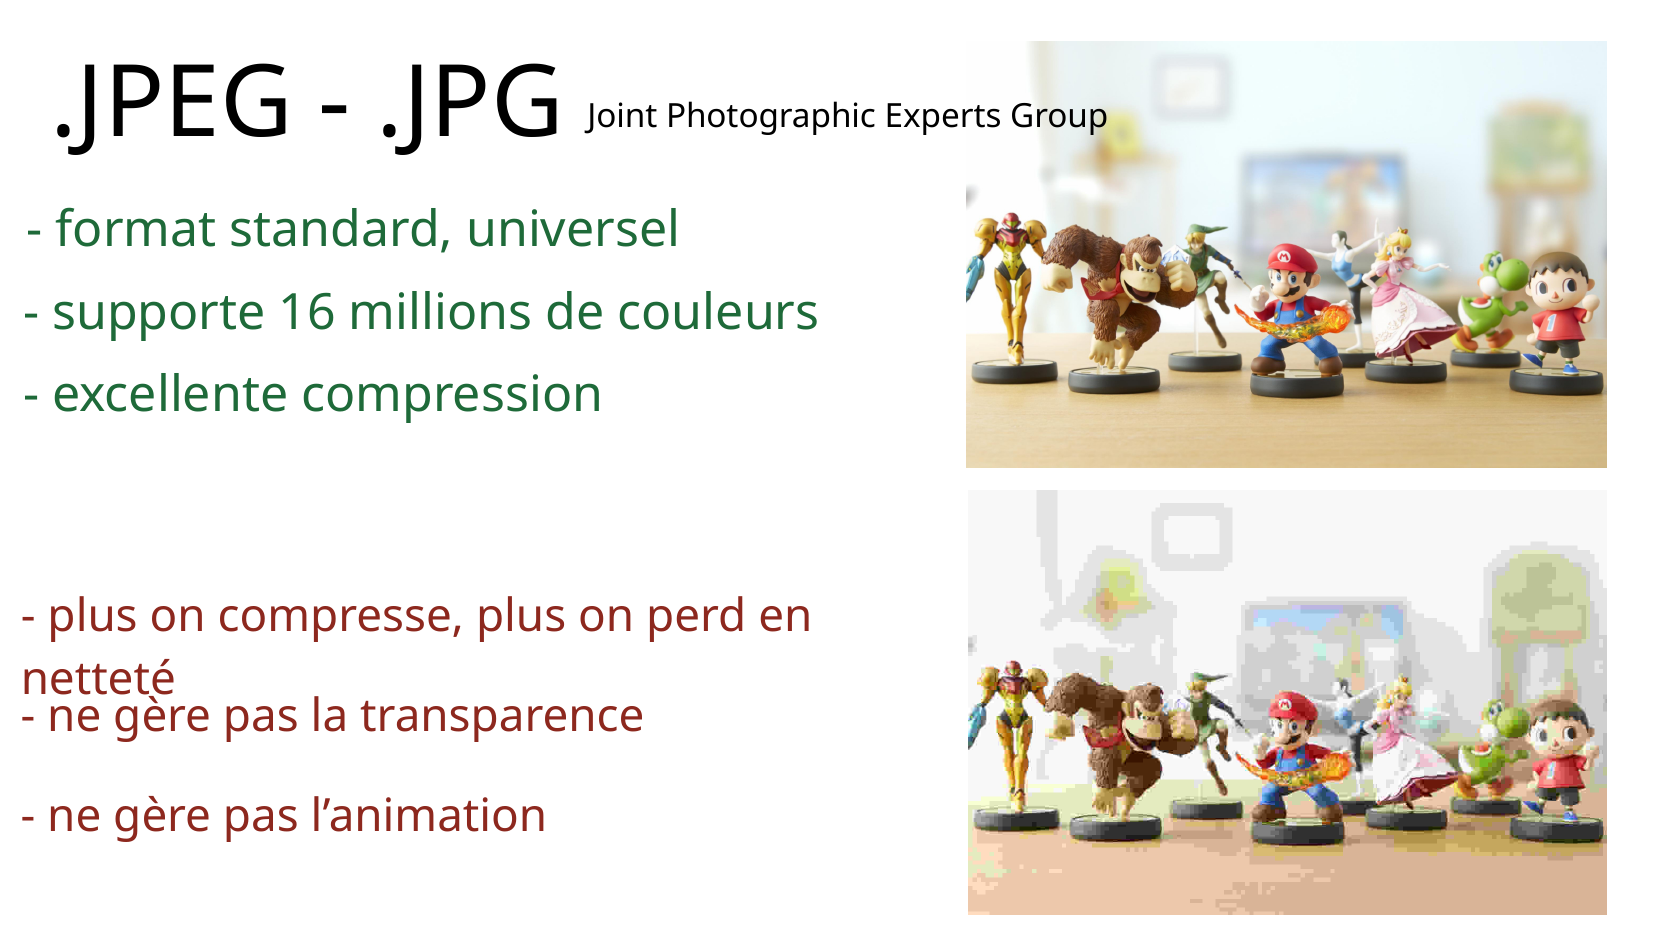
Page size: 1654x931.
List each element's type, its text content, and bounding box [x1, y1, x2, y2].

text_box Joint Photographic Experts Group [572, 84, 1164, 142]
text_box - format standard, universel [11, 185, 966, 260]
text_box .JPEG - .JPG [35, 21, 615, 154]
text_box - supporte 16 millions de couleurs [8, 268, 815, 343]
picture [968, 490, 1607, 915]
text_box - ne gère pas la transparence [5, 675, 798, 745]
text_box - ne gère pas l’animation [5, 775, 632, 845]
text_box - excellente compression [8, 351, 947, 426]
text_box - plus on compresse, plus on perd en netteté [6, 575, 968, 652]
picture [966, 41, 1607, 468]
